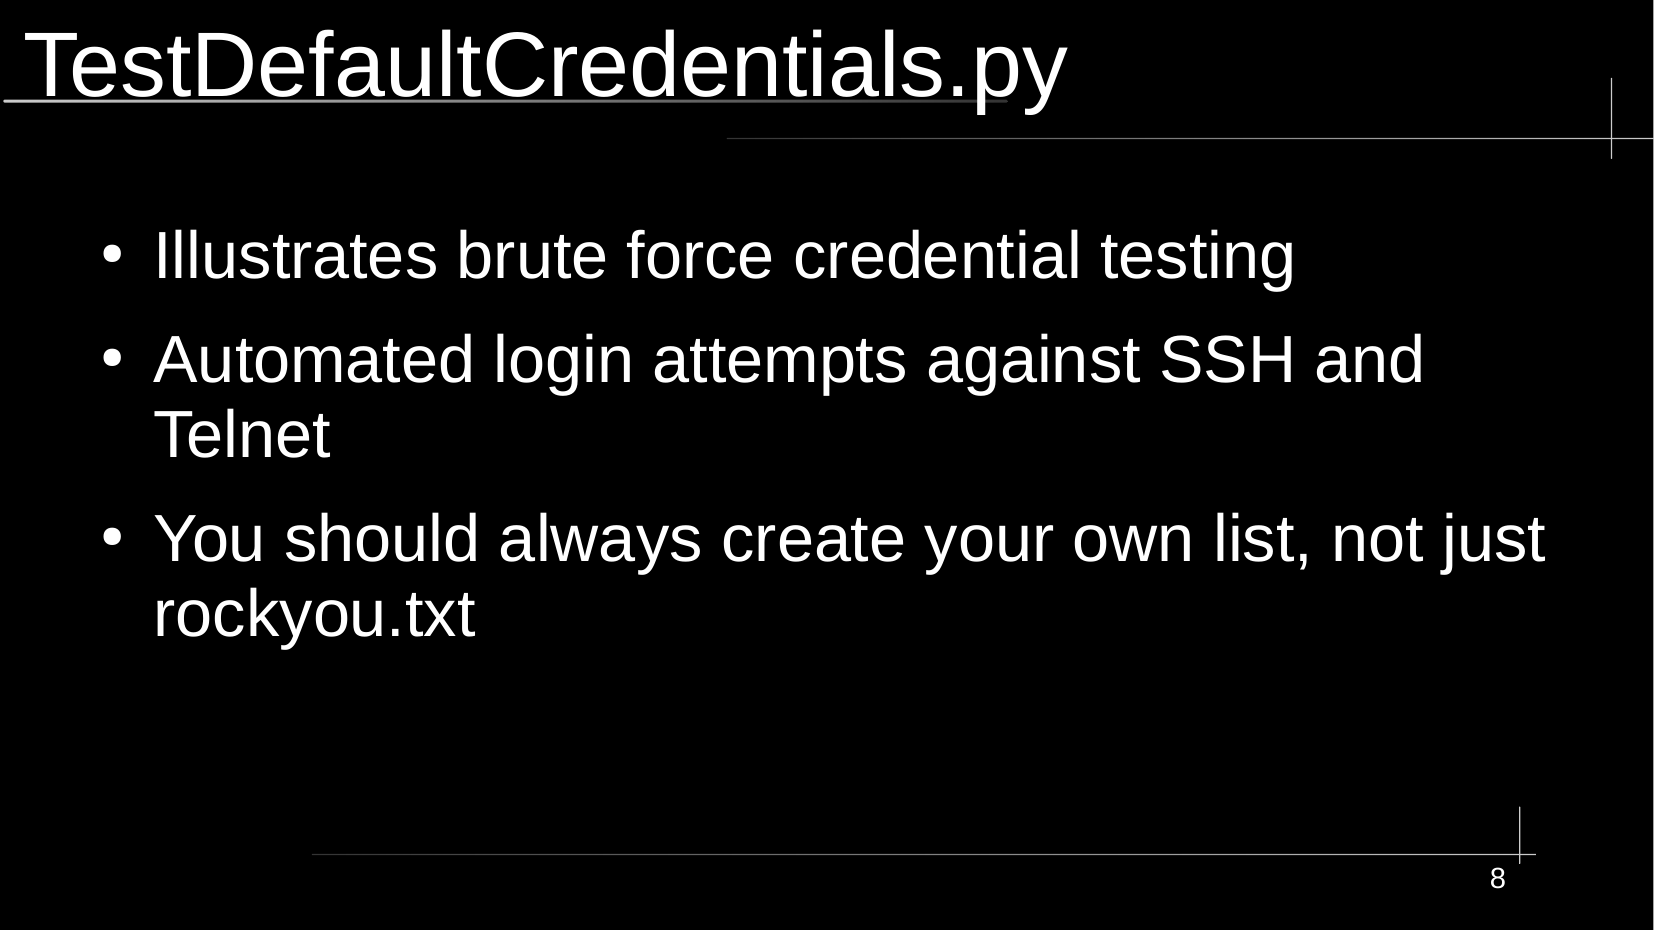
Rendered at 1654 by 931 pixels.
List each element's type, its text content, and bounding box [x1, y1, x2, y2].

list Illustrates brute force credential testing Automated login attempts against SSH and Telnet You should always create your own list, not just rockyou.txt [82, 217, 1571, 758]
title TestDefaultCredentials.py [23, 11, 1589, 119]
